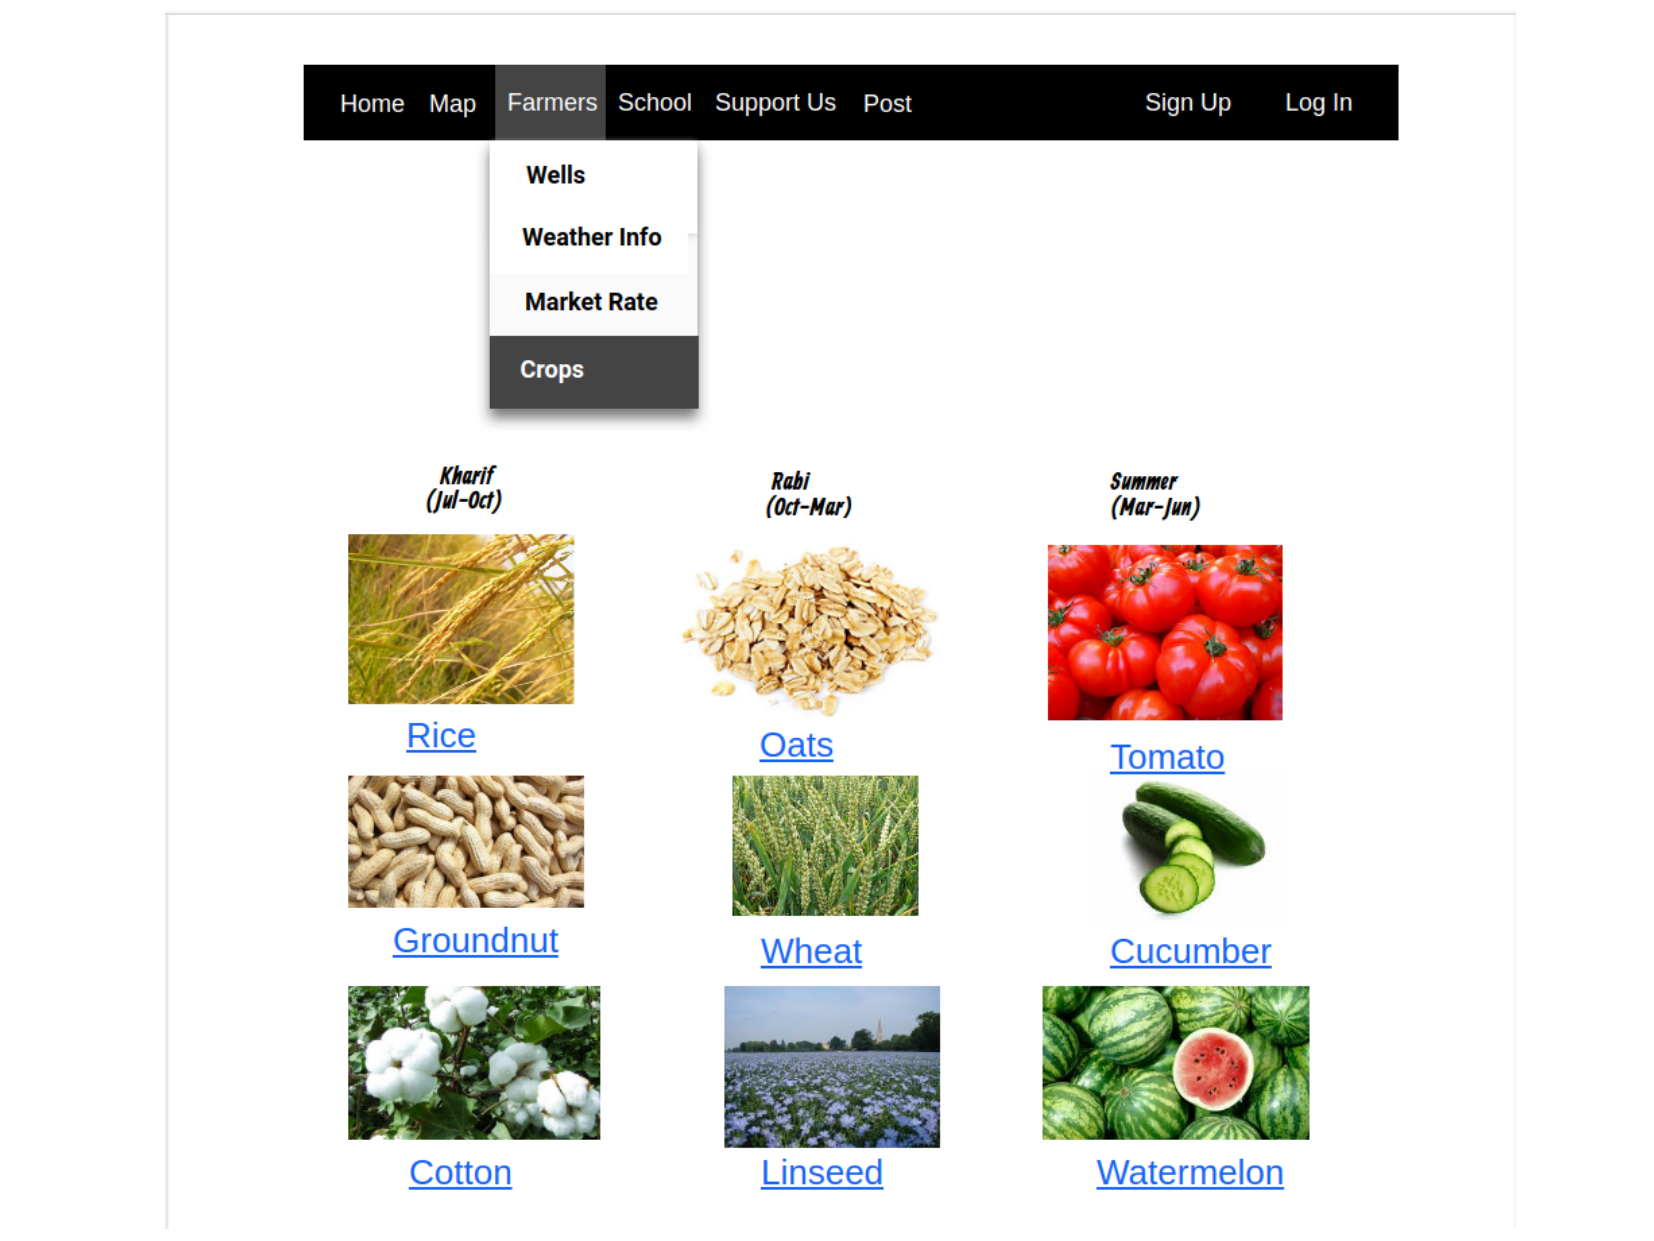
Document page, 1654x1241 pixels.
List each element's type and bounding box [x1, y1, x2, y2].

picture [165, 11, 1516, 1229]
